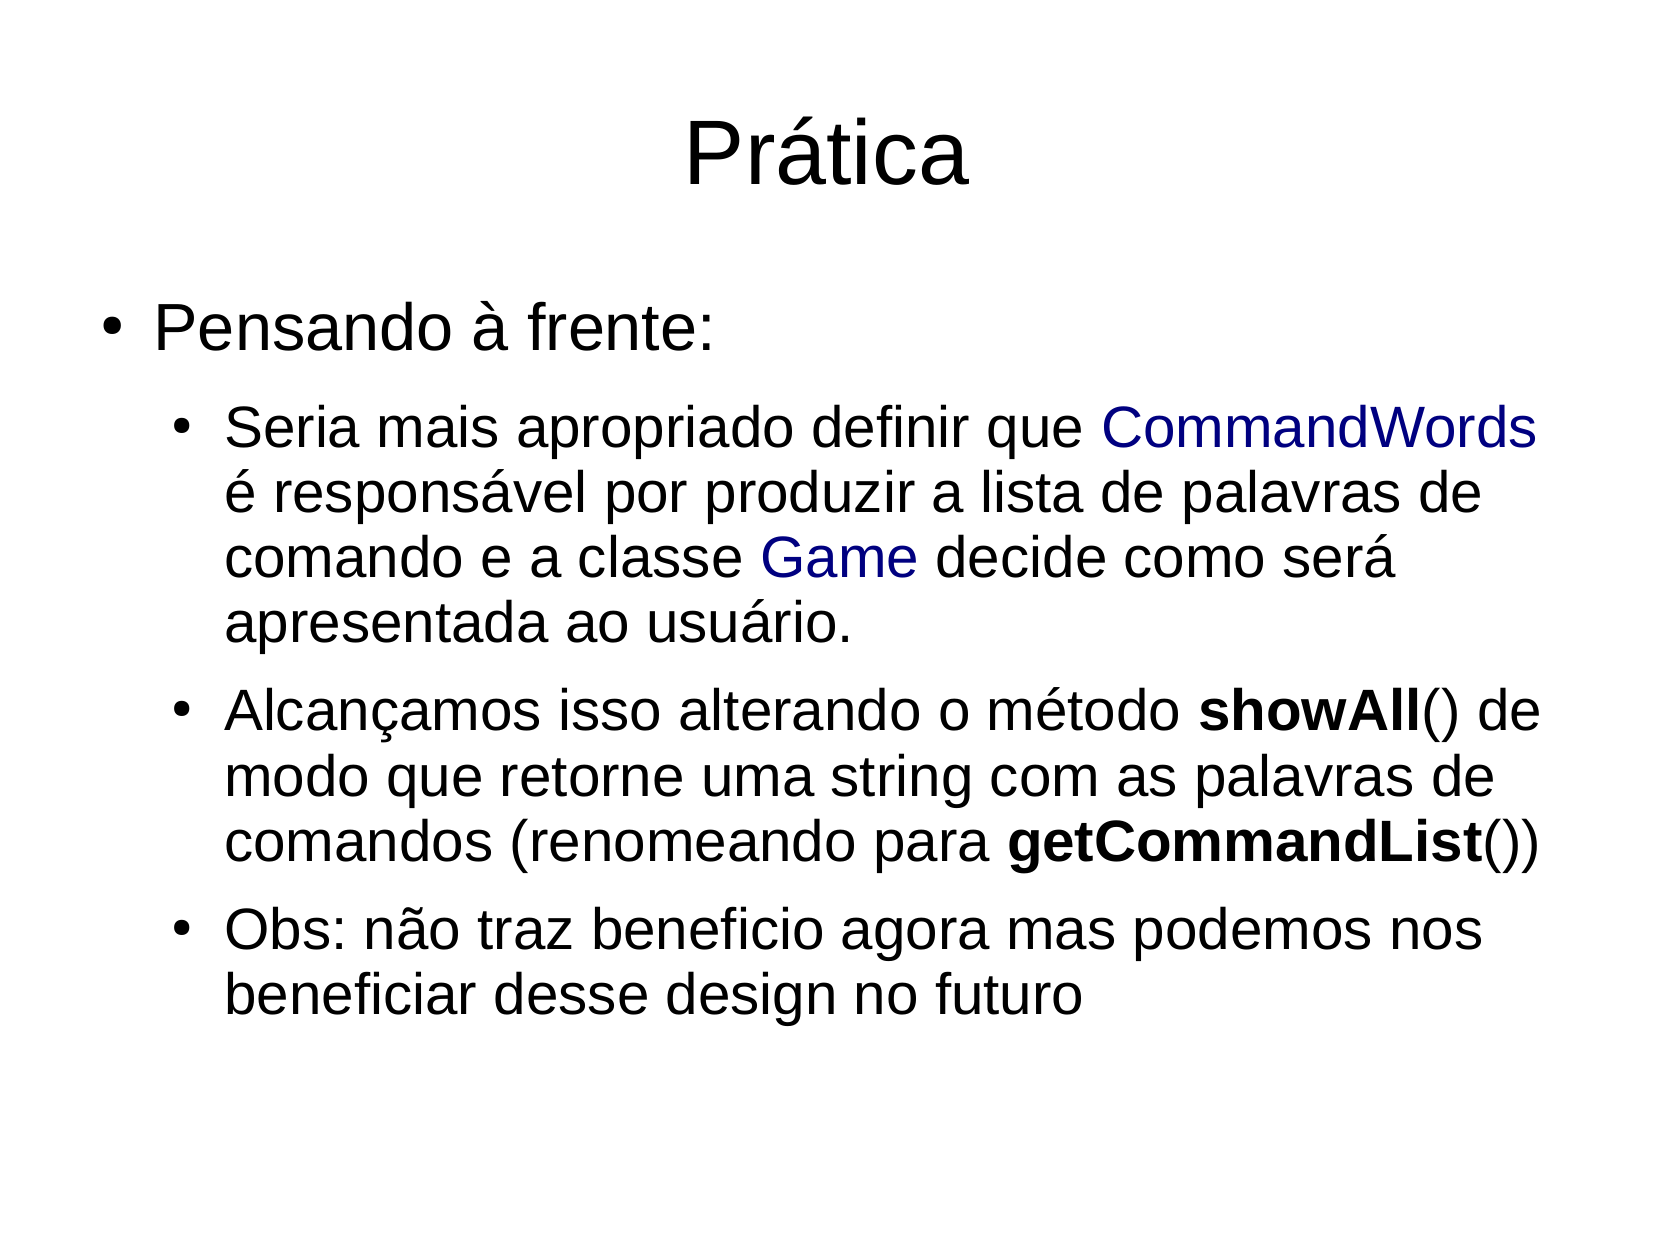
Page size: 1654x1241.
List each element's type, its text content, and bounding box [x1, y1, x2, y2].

list Pensando à frente: Seria mais apropriado definir que CommandWords é responsável por produzir a lista de palavras de comando e a classe Game decide como será apresentada ao usuário. Alcançamos isso alterando o método showAll() de modo que retorne uma string com as palavras de comandos (renomeando para getCommandList()) Obs: não traz beneficio agora mas podemos nos beneficiar desse design no futuro [82, 290, 1571, 1109]
title Prática [82, 49, 1571, 257]
